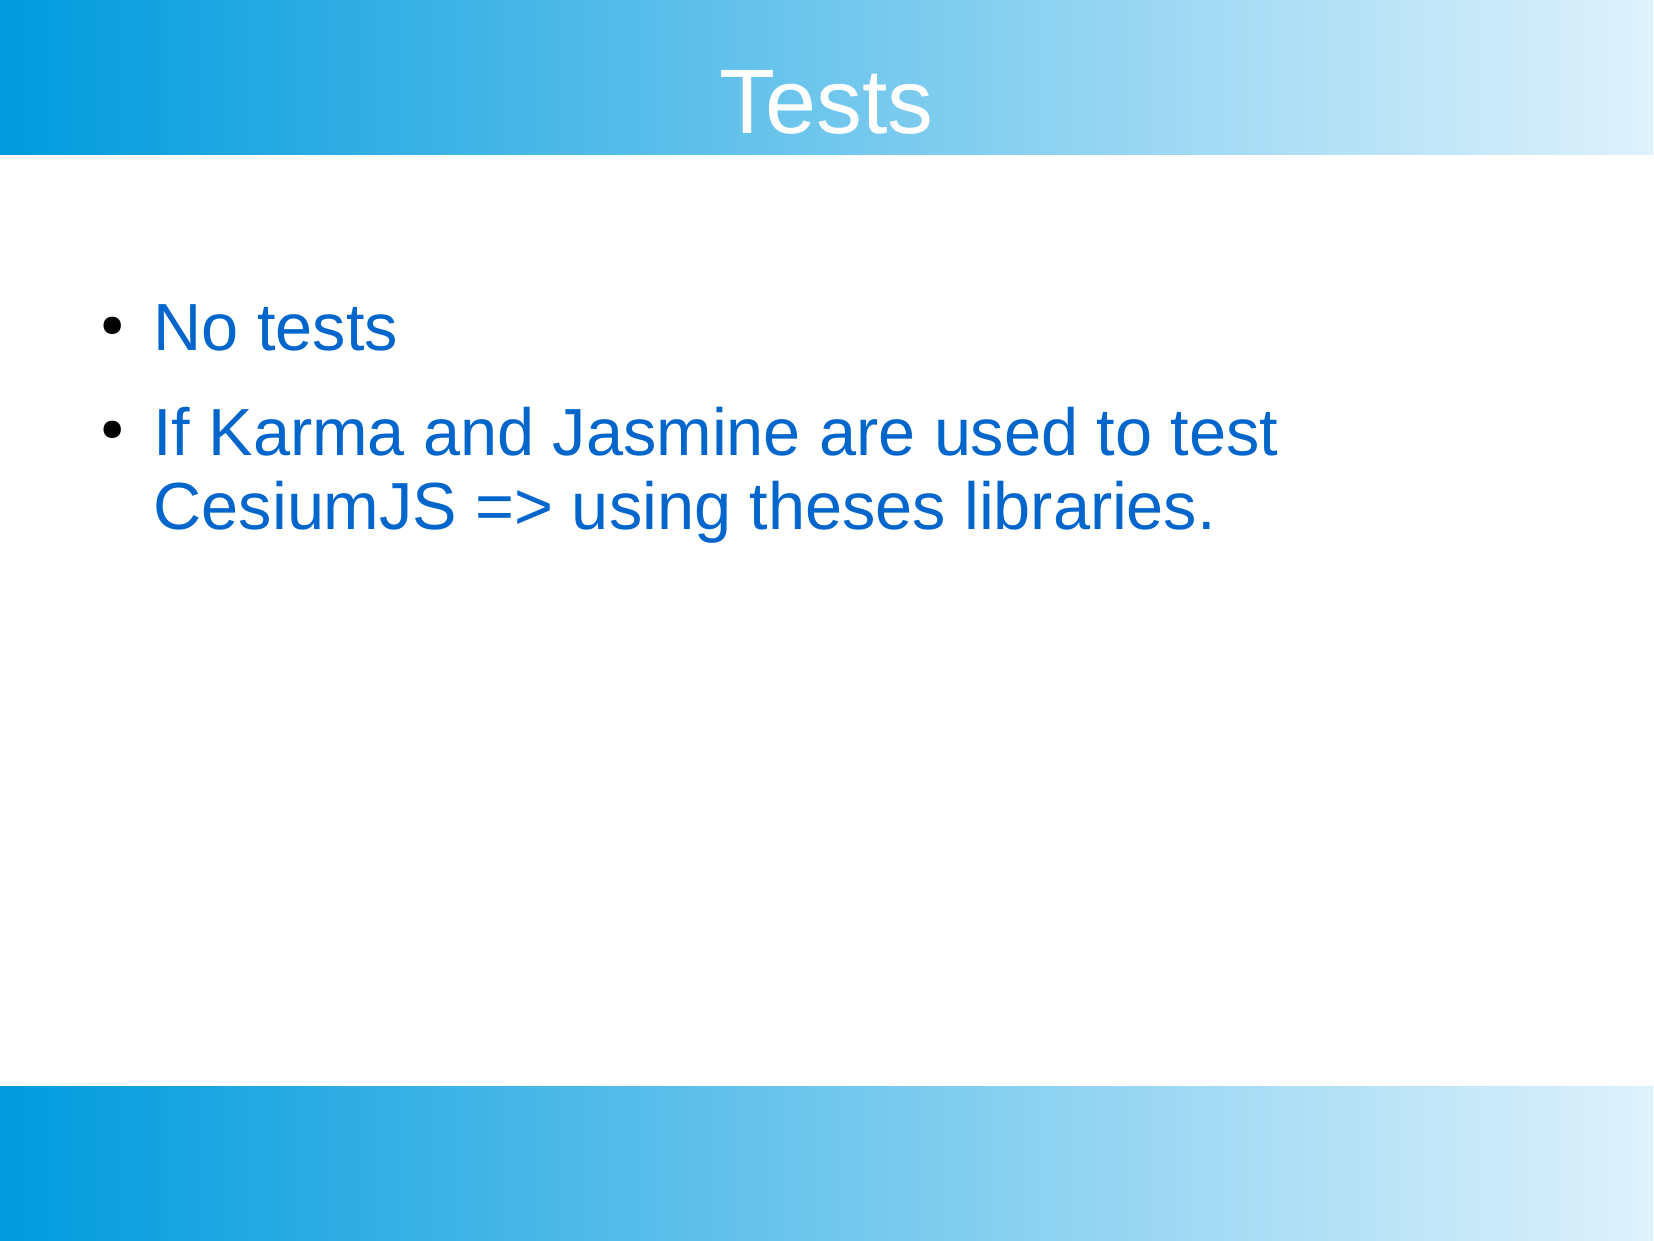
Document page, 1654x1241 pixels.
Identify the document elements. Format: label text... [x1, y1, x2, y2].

title Tests [82, 49, 1571, 155]
list No tests If Karma and Jasmine are used to test CesiumJS => using theses libraries. [82, 290, 1571, 1010]
